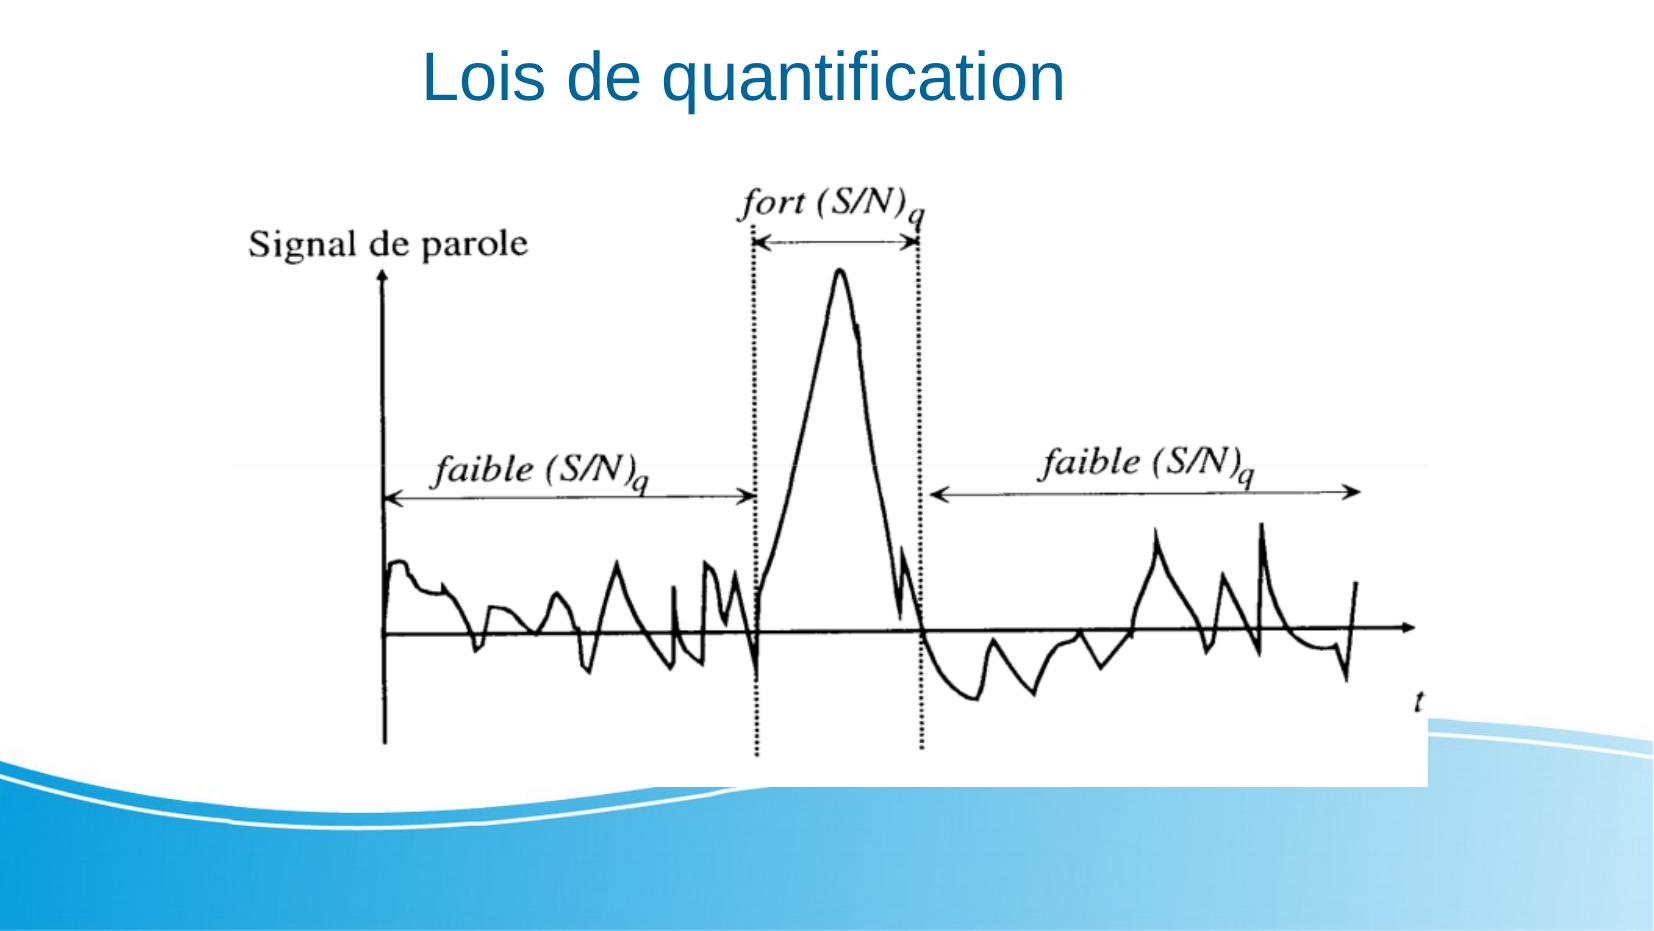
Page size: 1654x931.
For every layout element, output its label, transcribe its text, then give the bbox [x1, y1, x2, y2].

picture [0, 157, 1654, 931]
title Lois de quantification [0, 0, 1489, 154]
